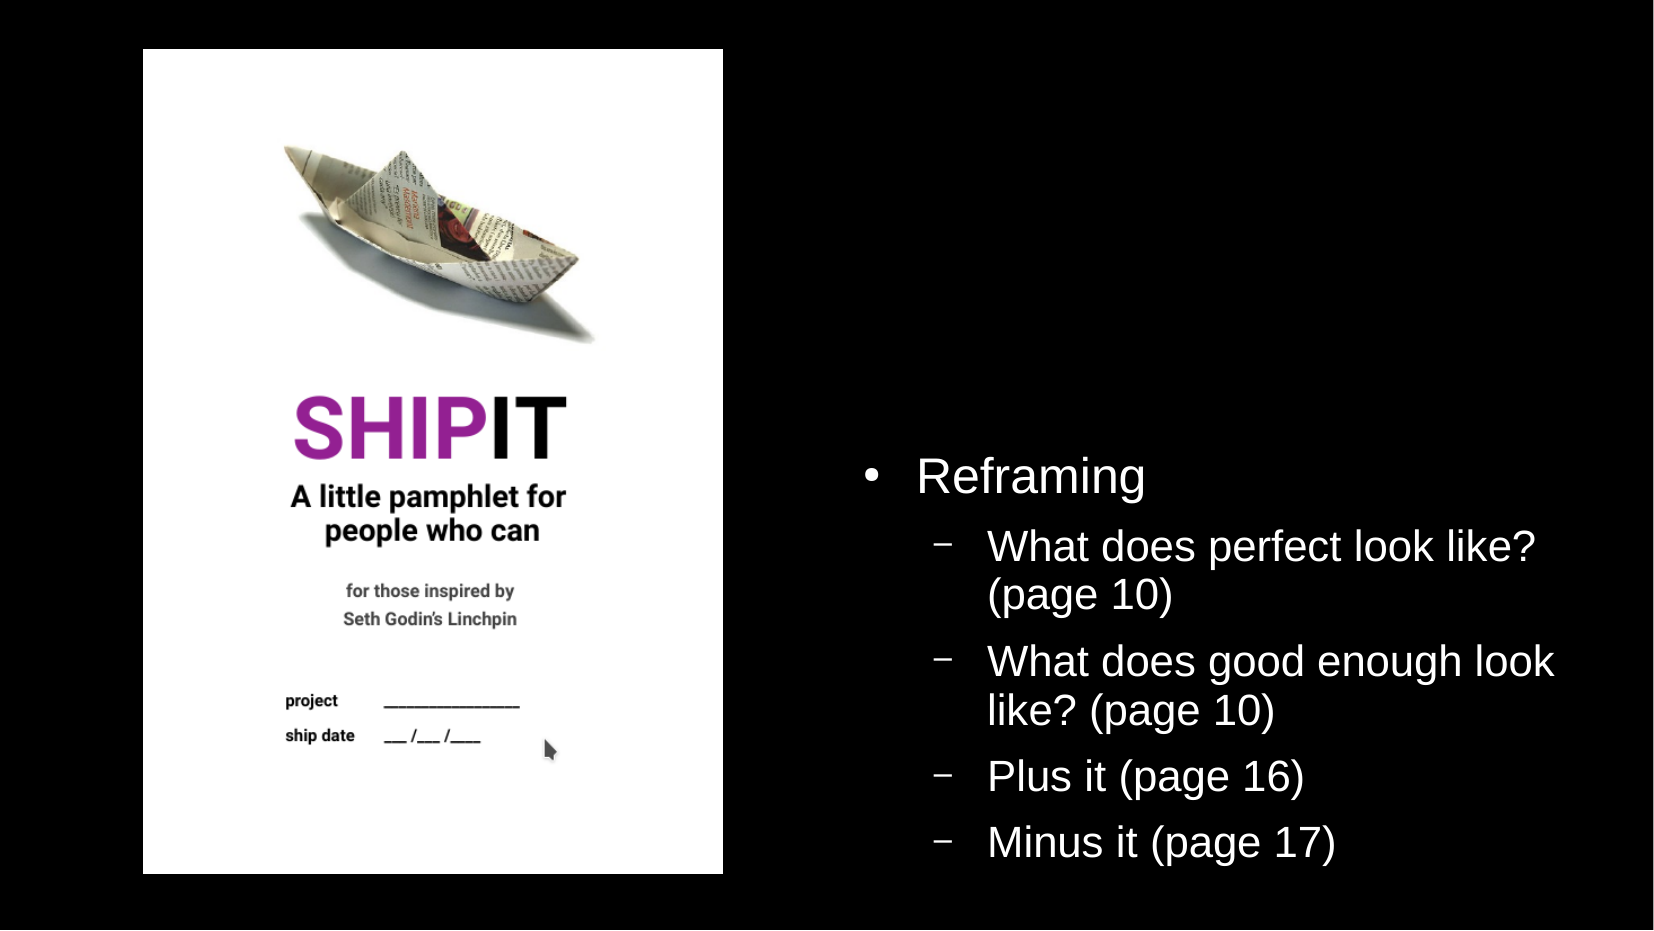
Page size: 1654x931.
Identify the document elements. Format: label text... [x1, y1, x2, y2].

list Reframing What does perfect look like? (page 10) What does good enough look like? (page 10) Plus it (page 16) Minus it (page 17) [845, 59, 1572, 875]
picture [143, 49, 723, 875]
